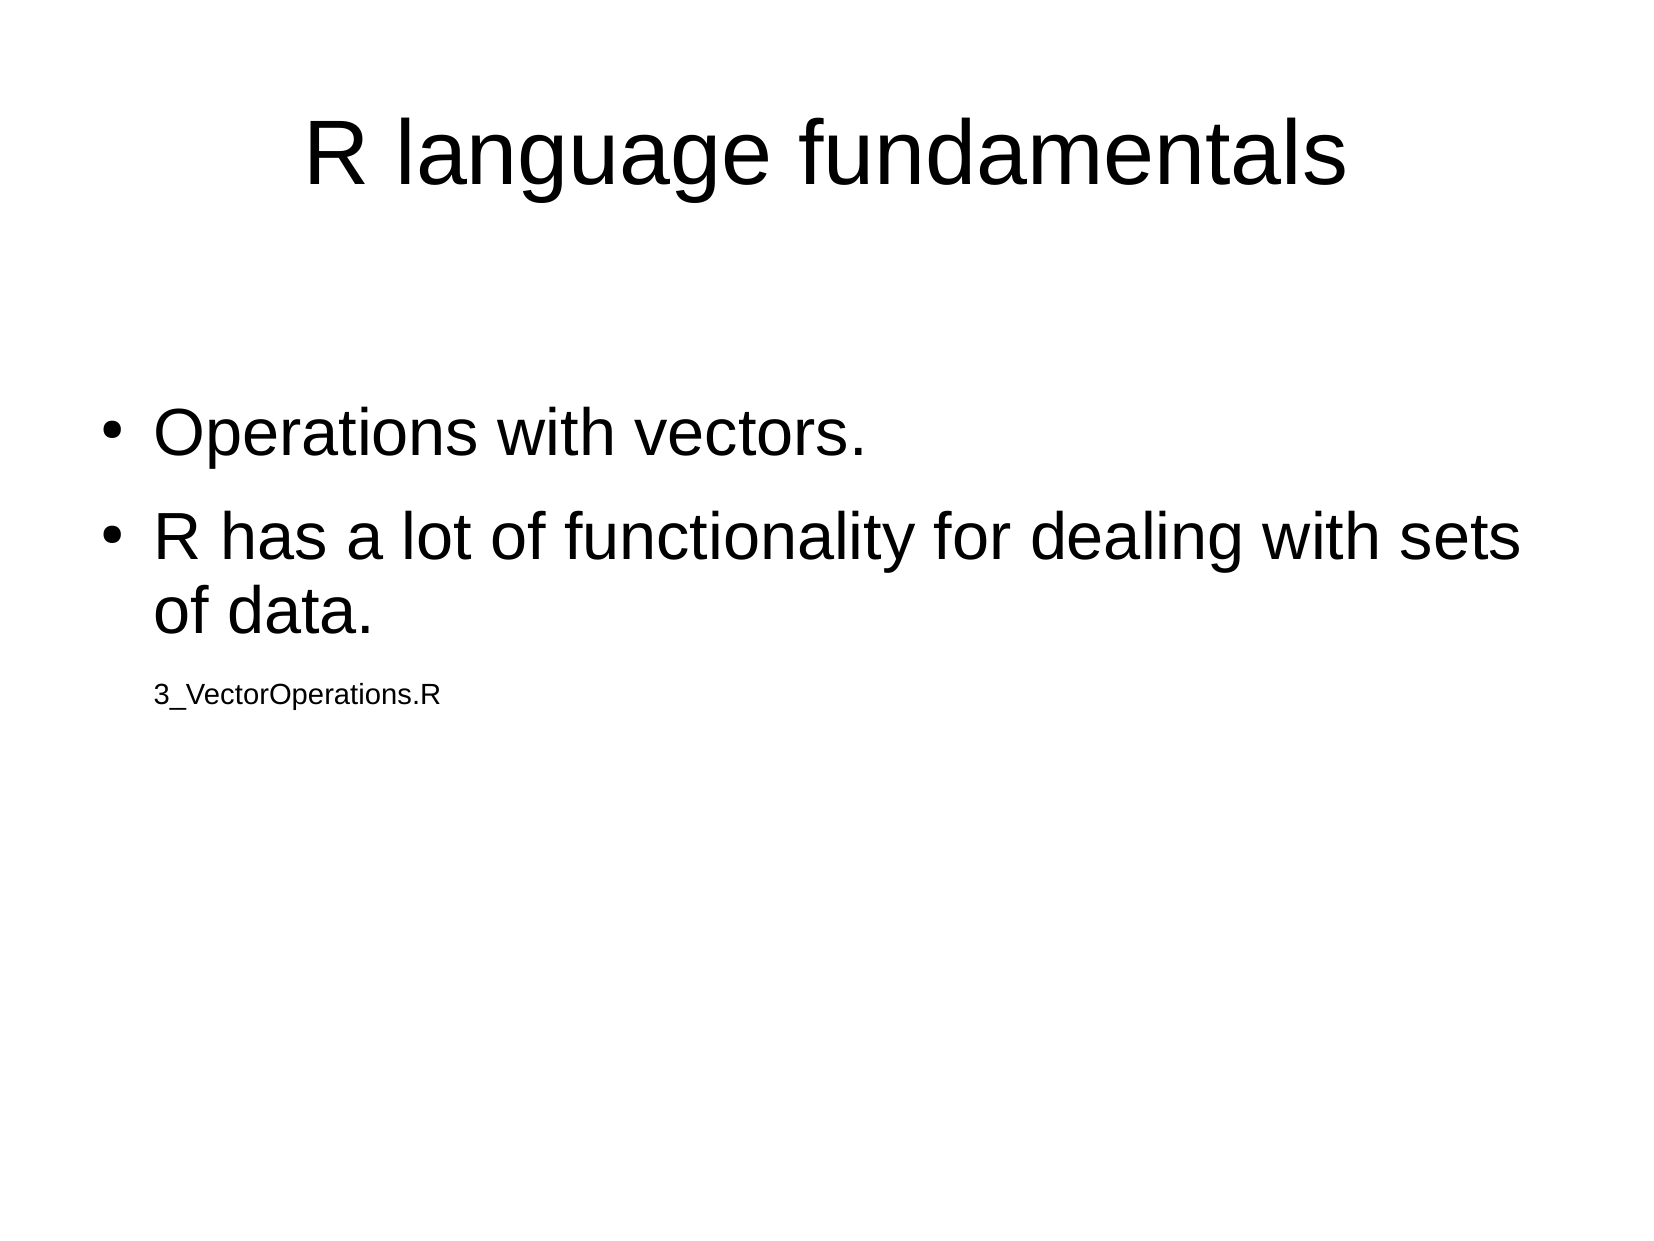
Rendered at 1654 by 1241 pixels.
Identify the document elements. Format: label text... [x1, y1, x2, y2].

title R language fundamentals [82, 49, 1571, 257]
list Operations with vectors. R has a lot of functionality for dealing with sets of data. 3_VectorOperations.R [82, 290, 1571, 1010]
